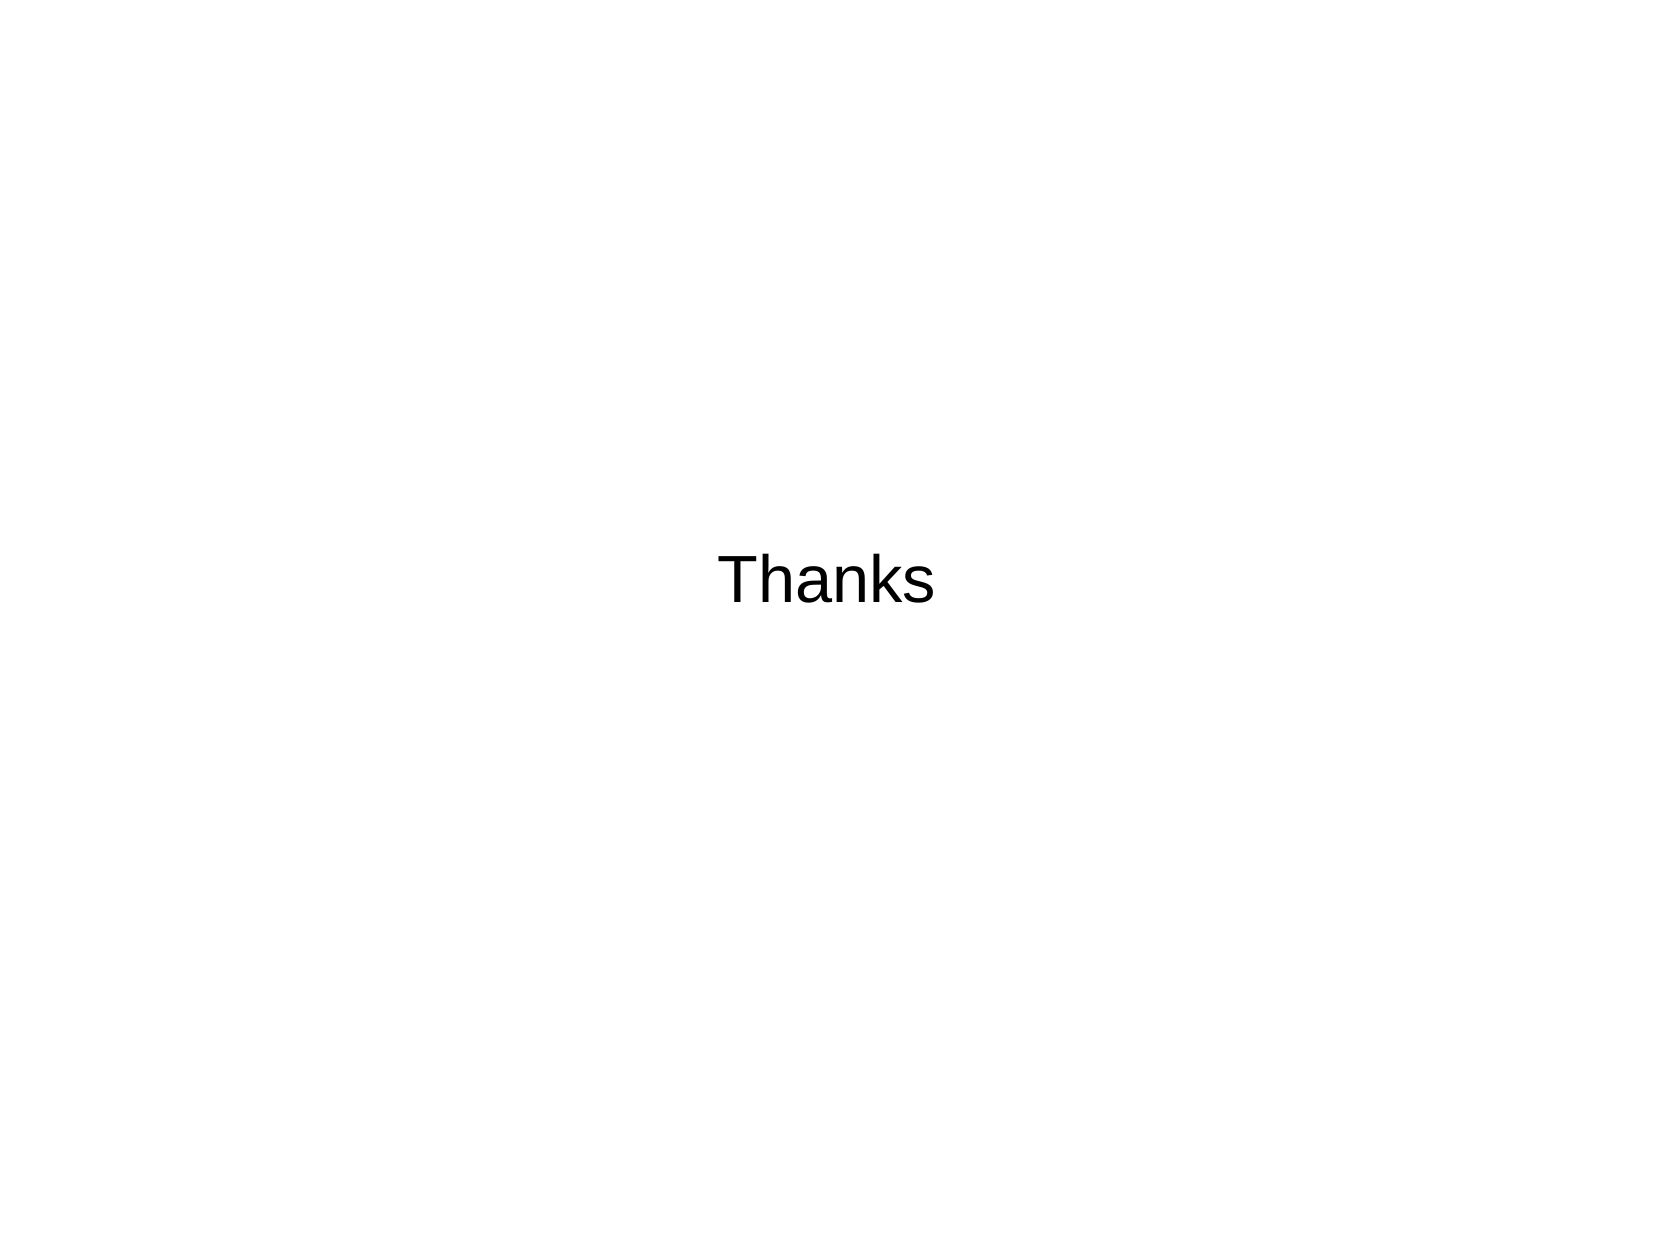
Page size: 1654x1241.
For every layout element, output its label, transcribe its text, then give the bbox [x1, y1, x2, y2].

subtitle Thanks [82, 56, 1571, 1102]
